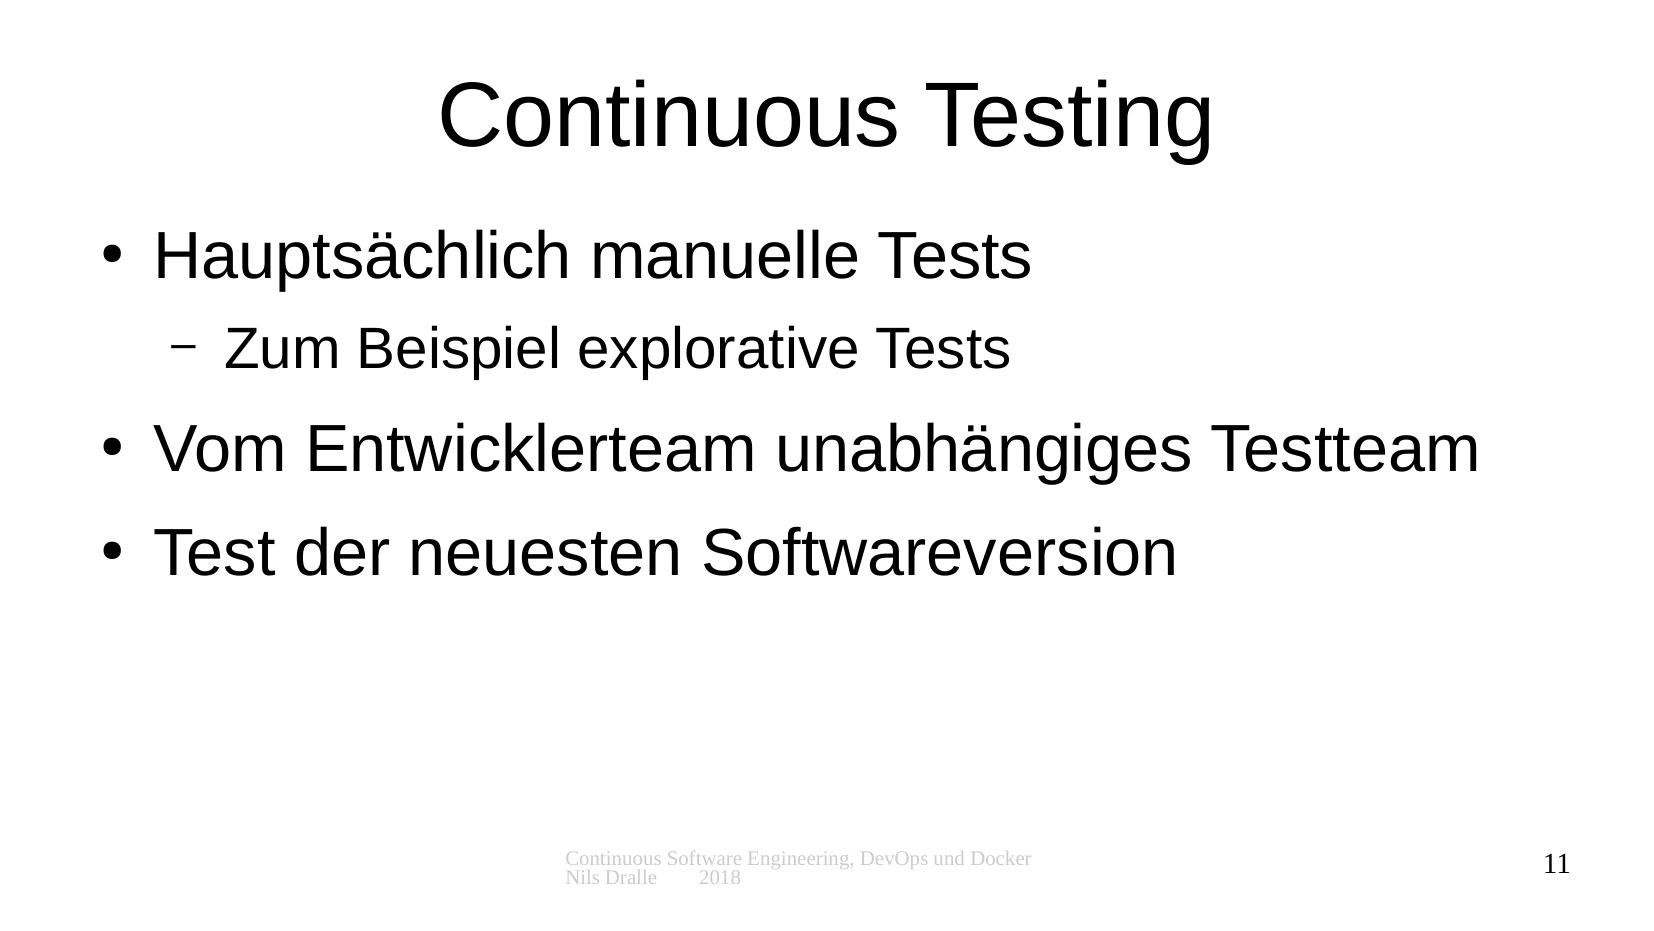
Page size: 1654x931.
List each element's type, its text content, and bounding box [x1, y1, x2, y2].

title Continuous Testing [82, 37, 1571, 193]
list Hauptsächlich manuelle Tests Zum Beispiel explorative Tests Vom Entwicklerteam unabhängiges Testteam Test der neuesten Softwareversion [82, 217, 1571, 758]
